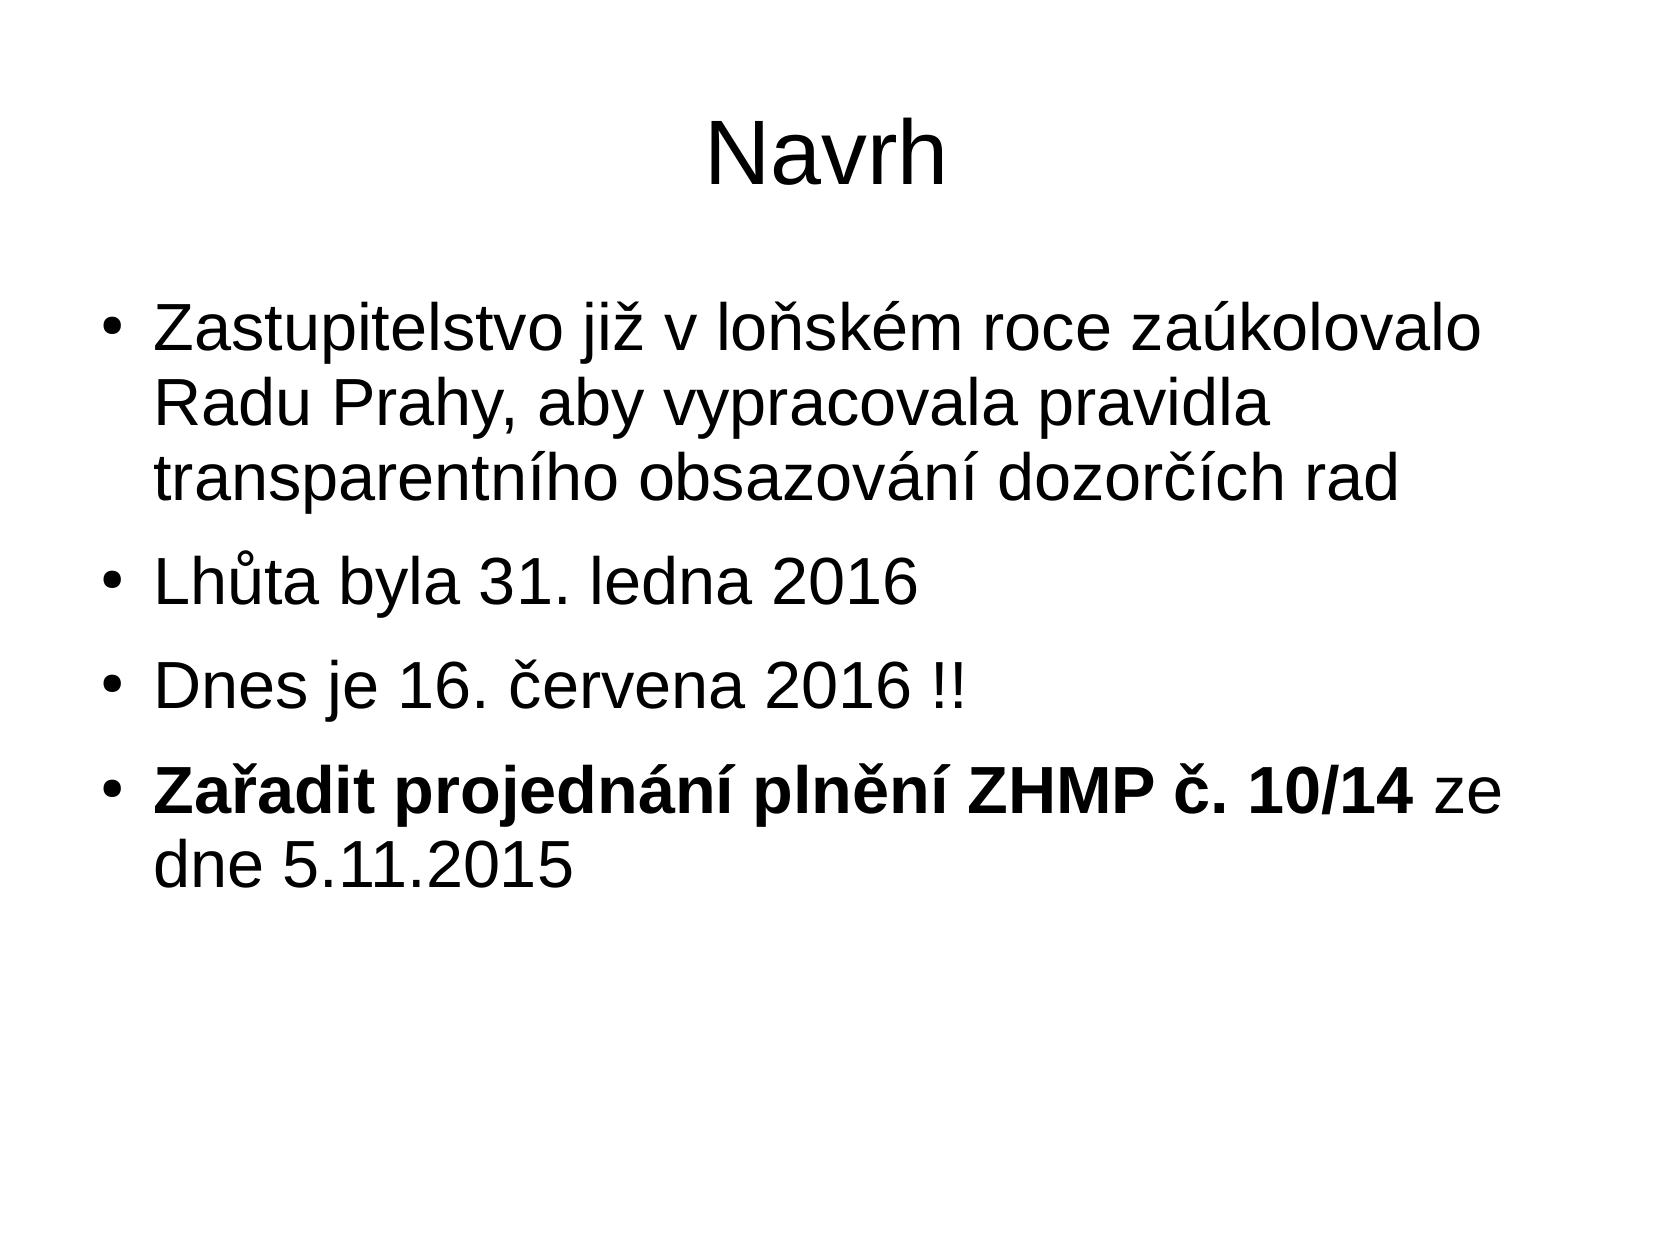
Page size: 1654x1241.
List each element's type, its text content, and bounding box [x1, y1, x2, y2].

title Navrh [82, 49, 1571, 257]
list Zastupitelstvo již v loňském roce zaúkolovalo Radu Prahy, aby vypracovala pravidla transparentního obsazování dozorčích rad Lhůta byla 31. ledna 2016 Dnes je 16. červena 2016 !! Zařadit projednání plnění ZHMP č. 10/14 ze dne 5.11.2015 [82, 290, 1571, 1010]
